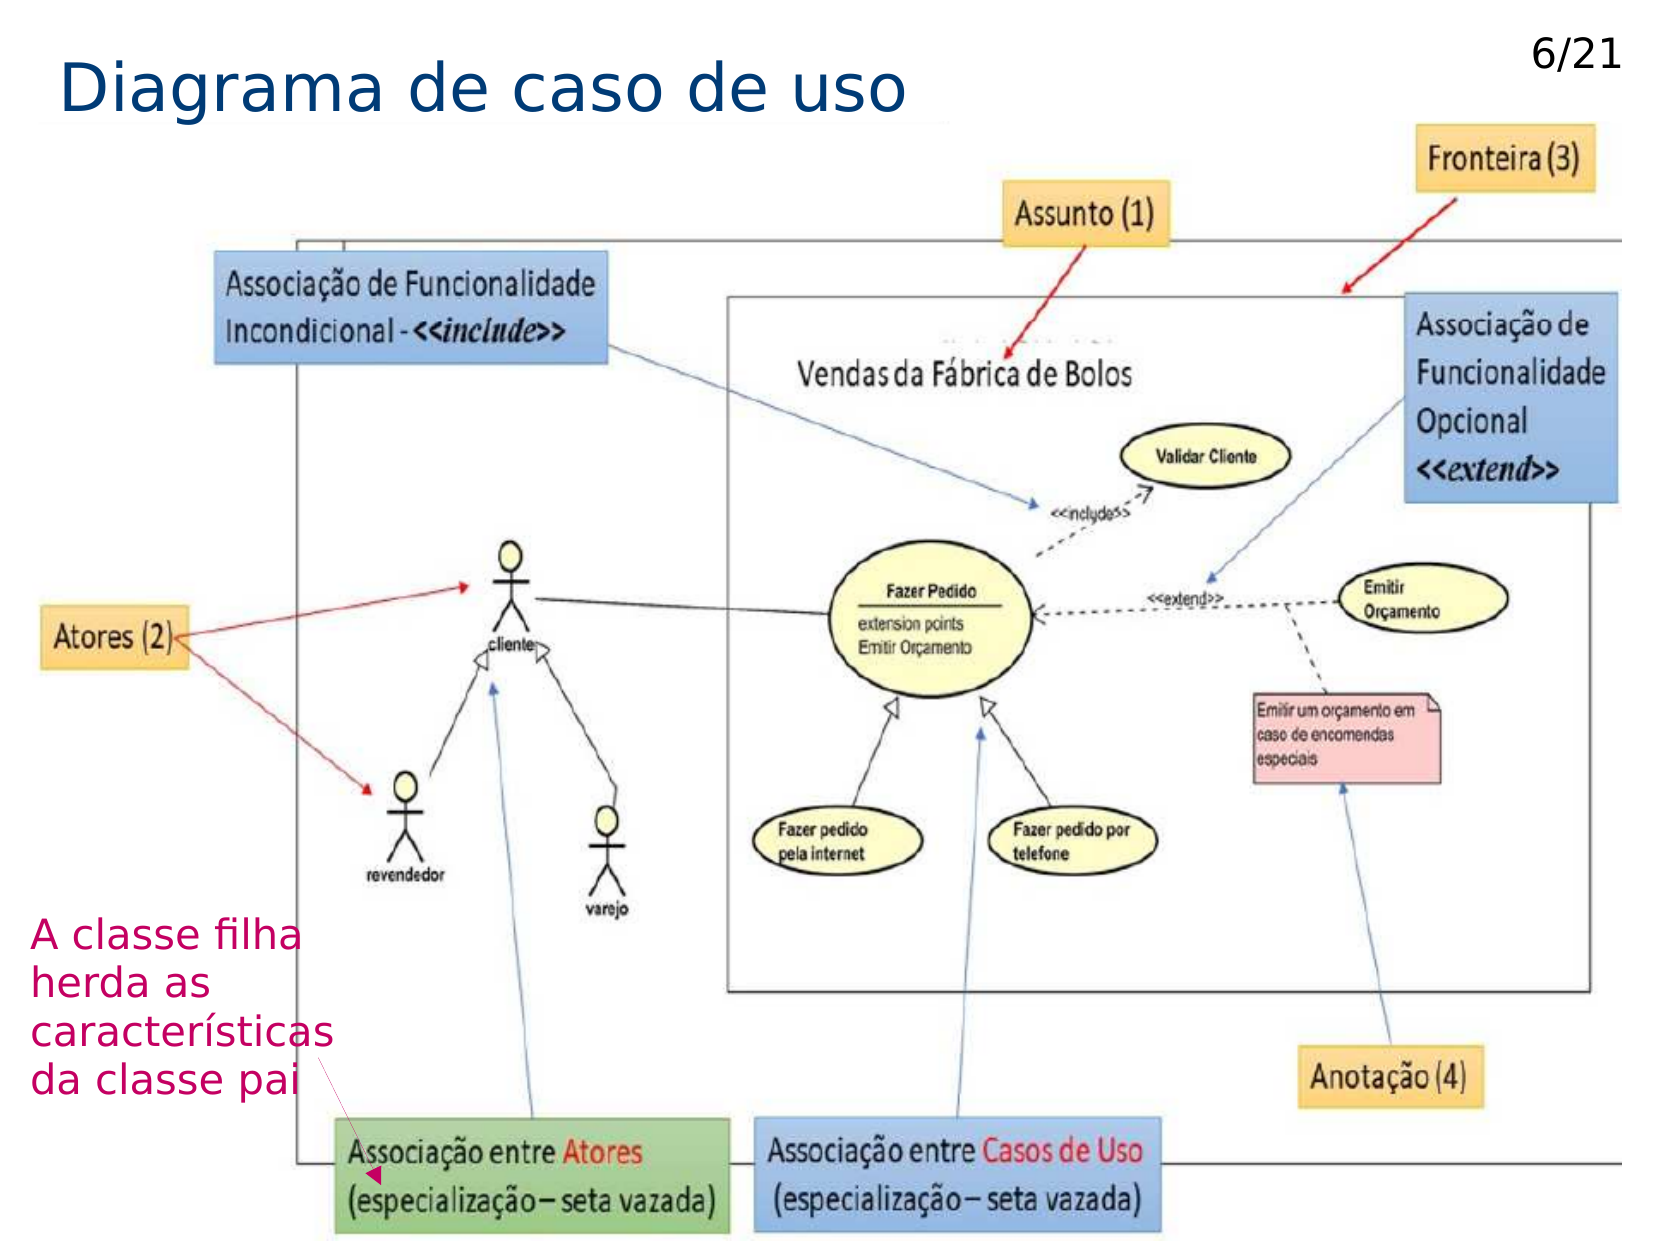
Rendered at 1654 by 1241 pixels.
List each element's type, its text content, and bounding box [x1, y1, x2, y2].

text_box A classe filha herda as características da classe pai [15, 903, 389, 1117]
title Diagrama de caso de uso [59, 29, 1506, 148]
picture [32, 121, 1622, 1241]
